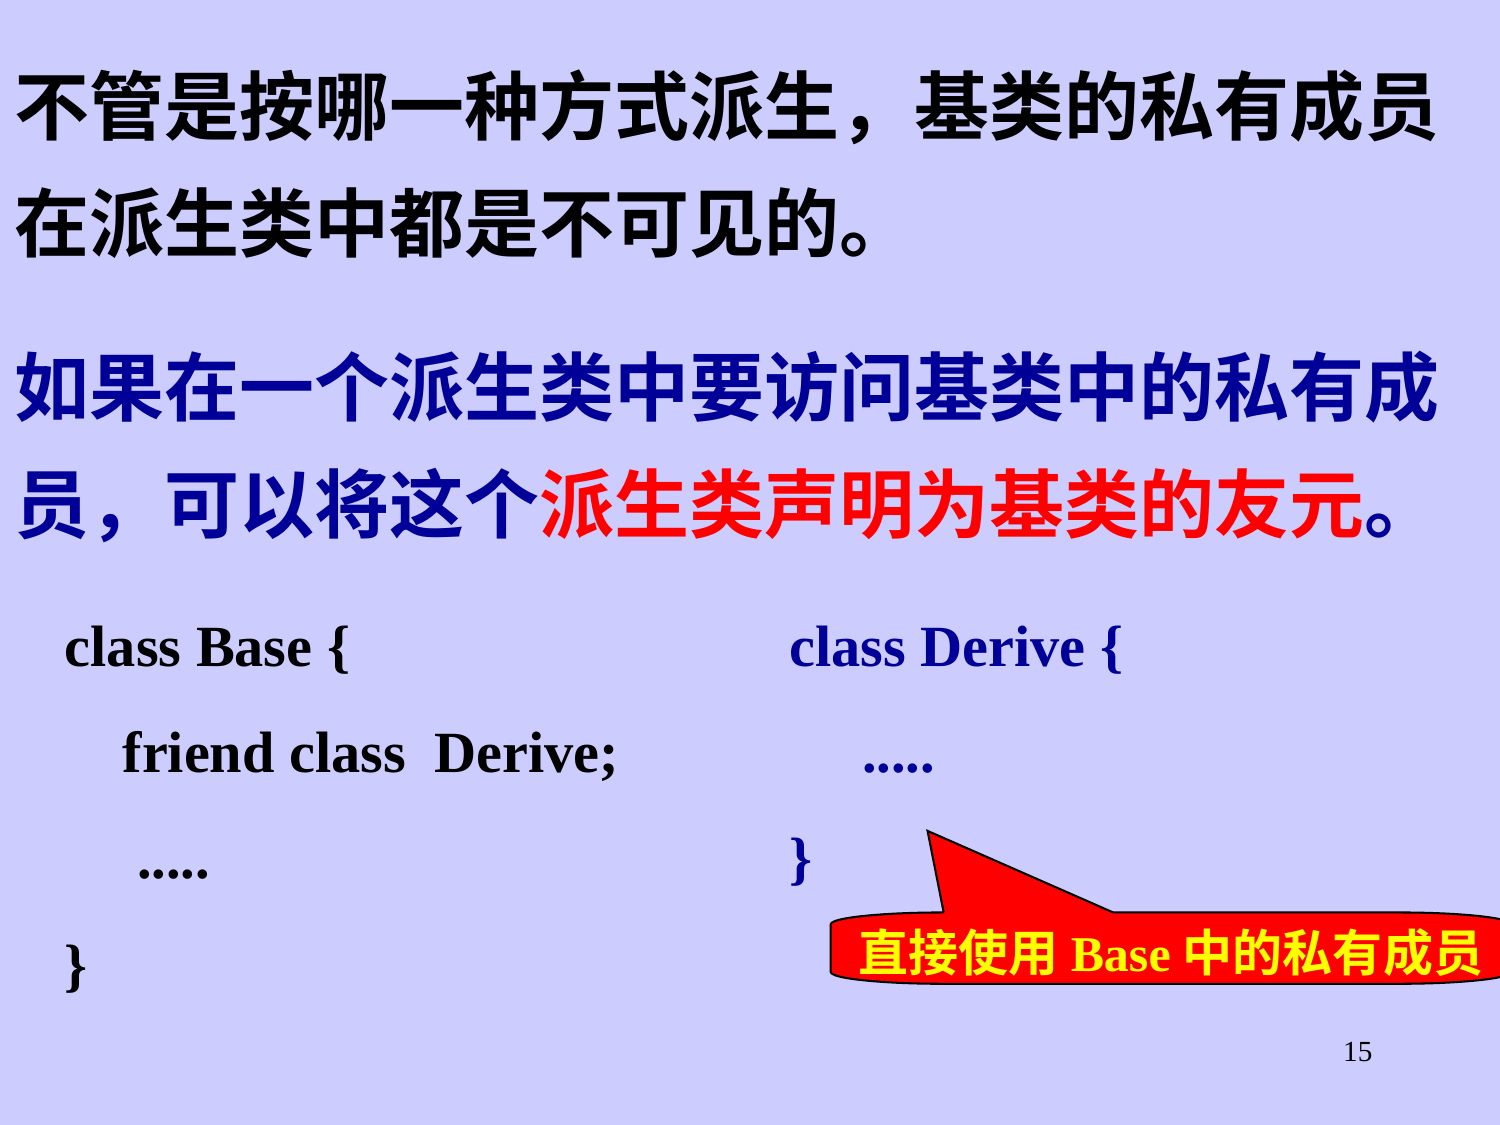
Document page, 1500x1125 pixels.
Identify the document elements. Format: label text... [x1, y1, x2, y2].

text_box class Derive { ..... } [774, 600, 1376, 899]
text_box 不管是按哪一种方式派生，基类的私有成员在派生类中都是不可见的。 如果在一个派生类中要访问基类中的私有成员，可以将这个派生类声明为基类的友元。 [0, 24, 1500, 556]
text_box class Base { friend class Derive; ..... } [49, 600, 763, 1005]
text_box <编号> [1074, 1025, 1388, 1101]
text_box 直接使用Base中的私有成员 [830, 830, 1500, 984]
